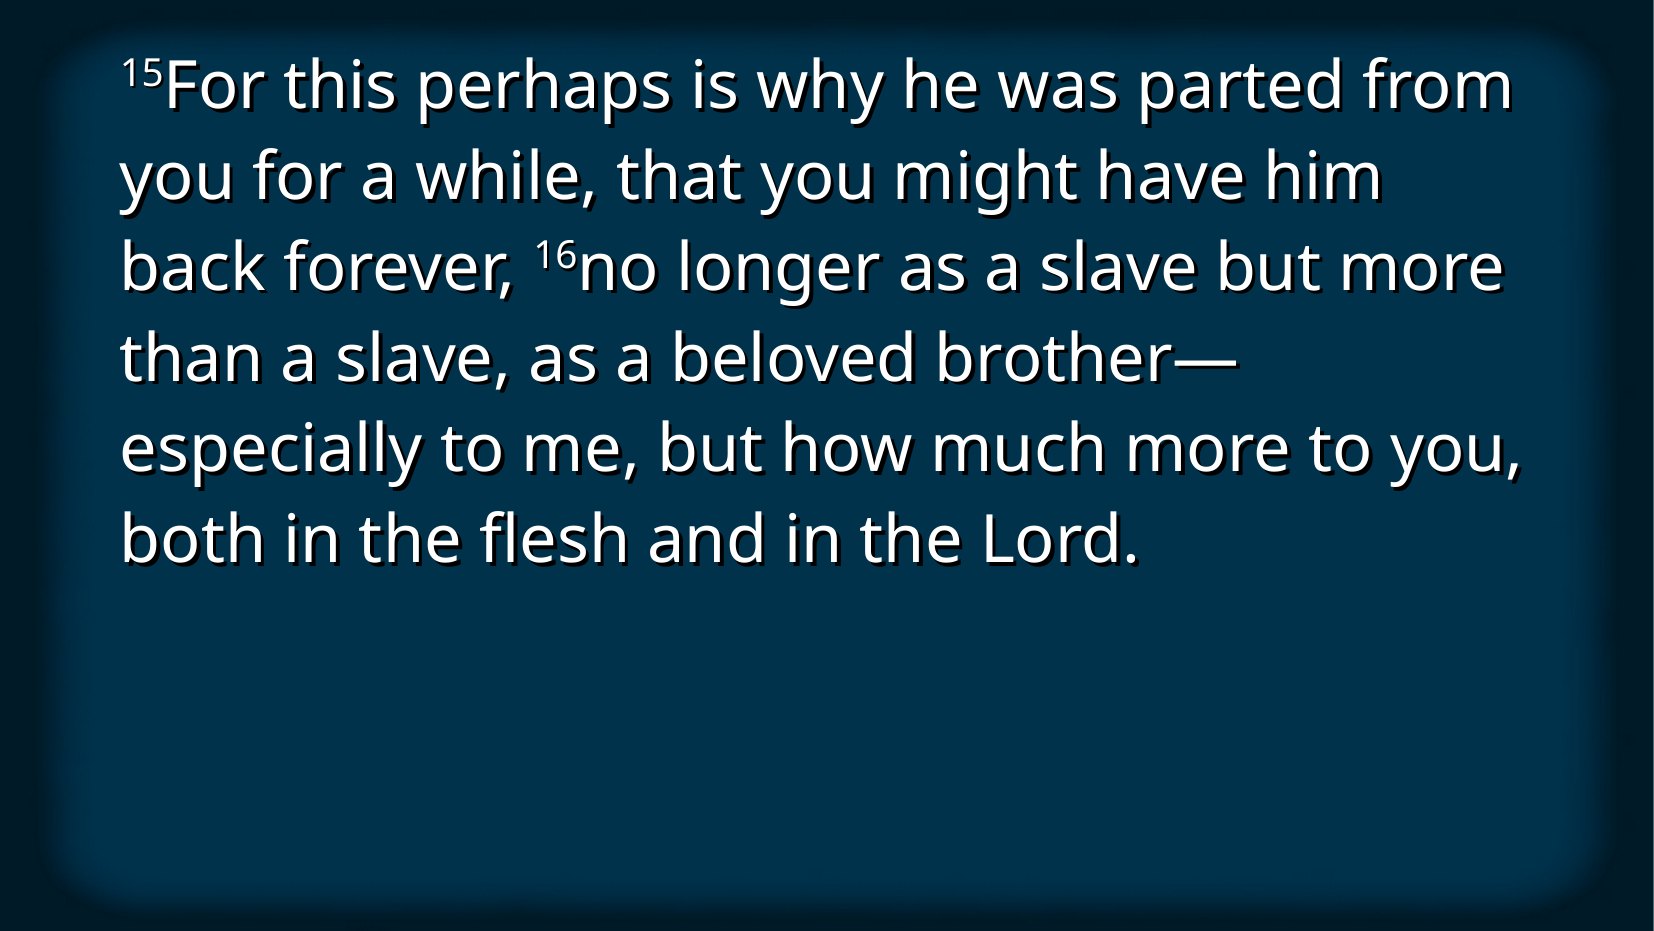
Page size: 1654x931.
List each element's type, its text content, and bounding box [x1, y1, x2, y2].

text_box 15For this perhaps is why he was parted from you for a while, that you might have him back forever, 16no longer as a slave but more than a slave, as a beloved brother—especially to me, but how much more to you, both in the flesh and in the Lord. [105, 30, 1546, 578]
picture [0, 0, 1654, 931]
